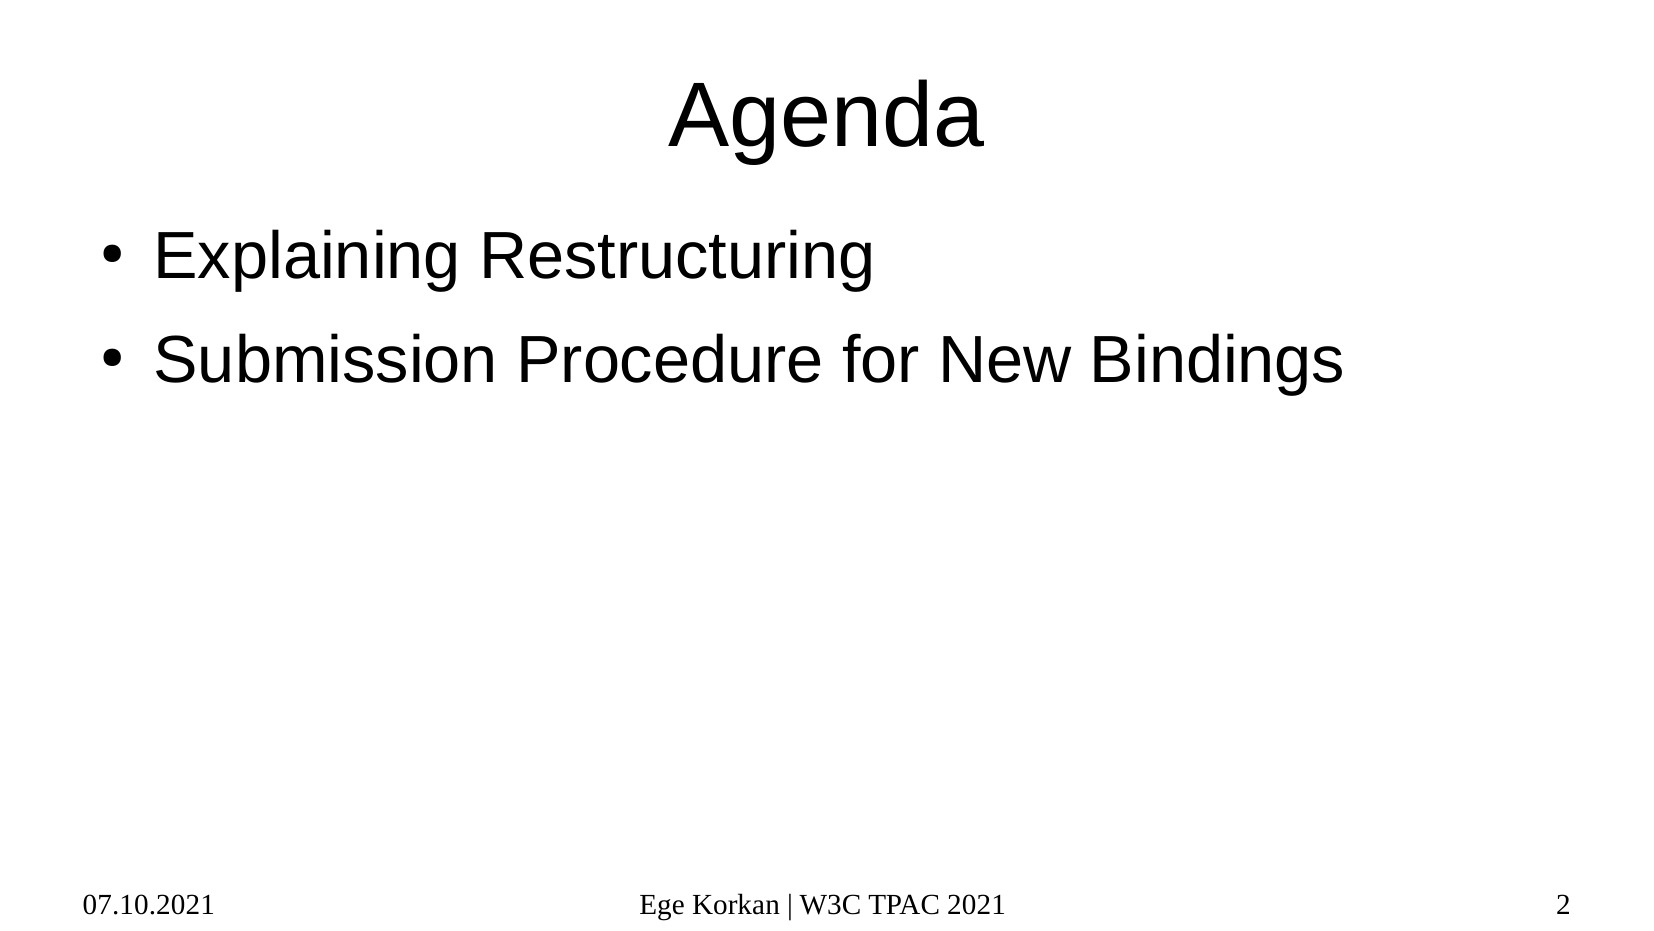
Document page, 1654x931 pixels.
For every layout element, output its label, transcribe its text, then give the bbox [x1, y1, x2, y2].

list Explaining Restructuring Submission Procedure for New Bindings [82, 217, 1571, 758]
title Agenda [82, 37, 1571, 193]
